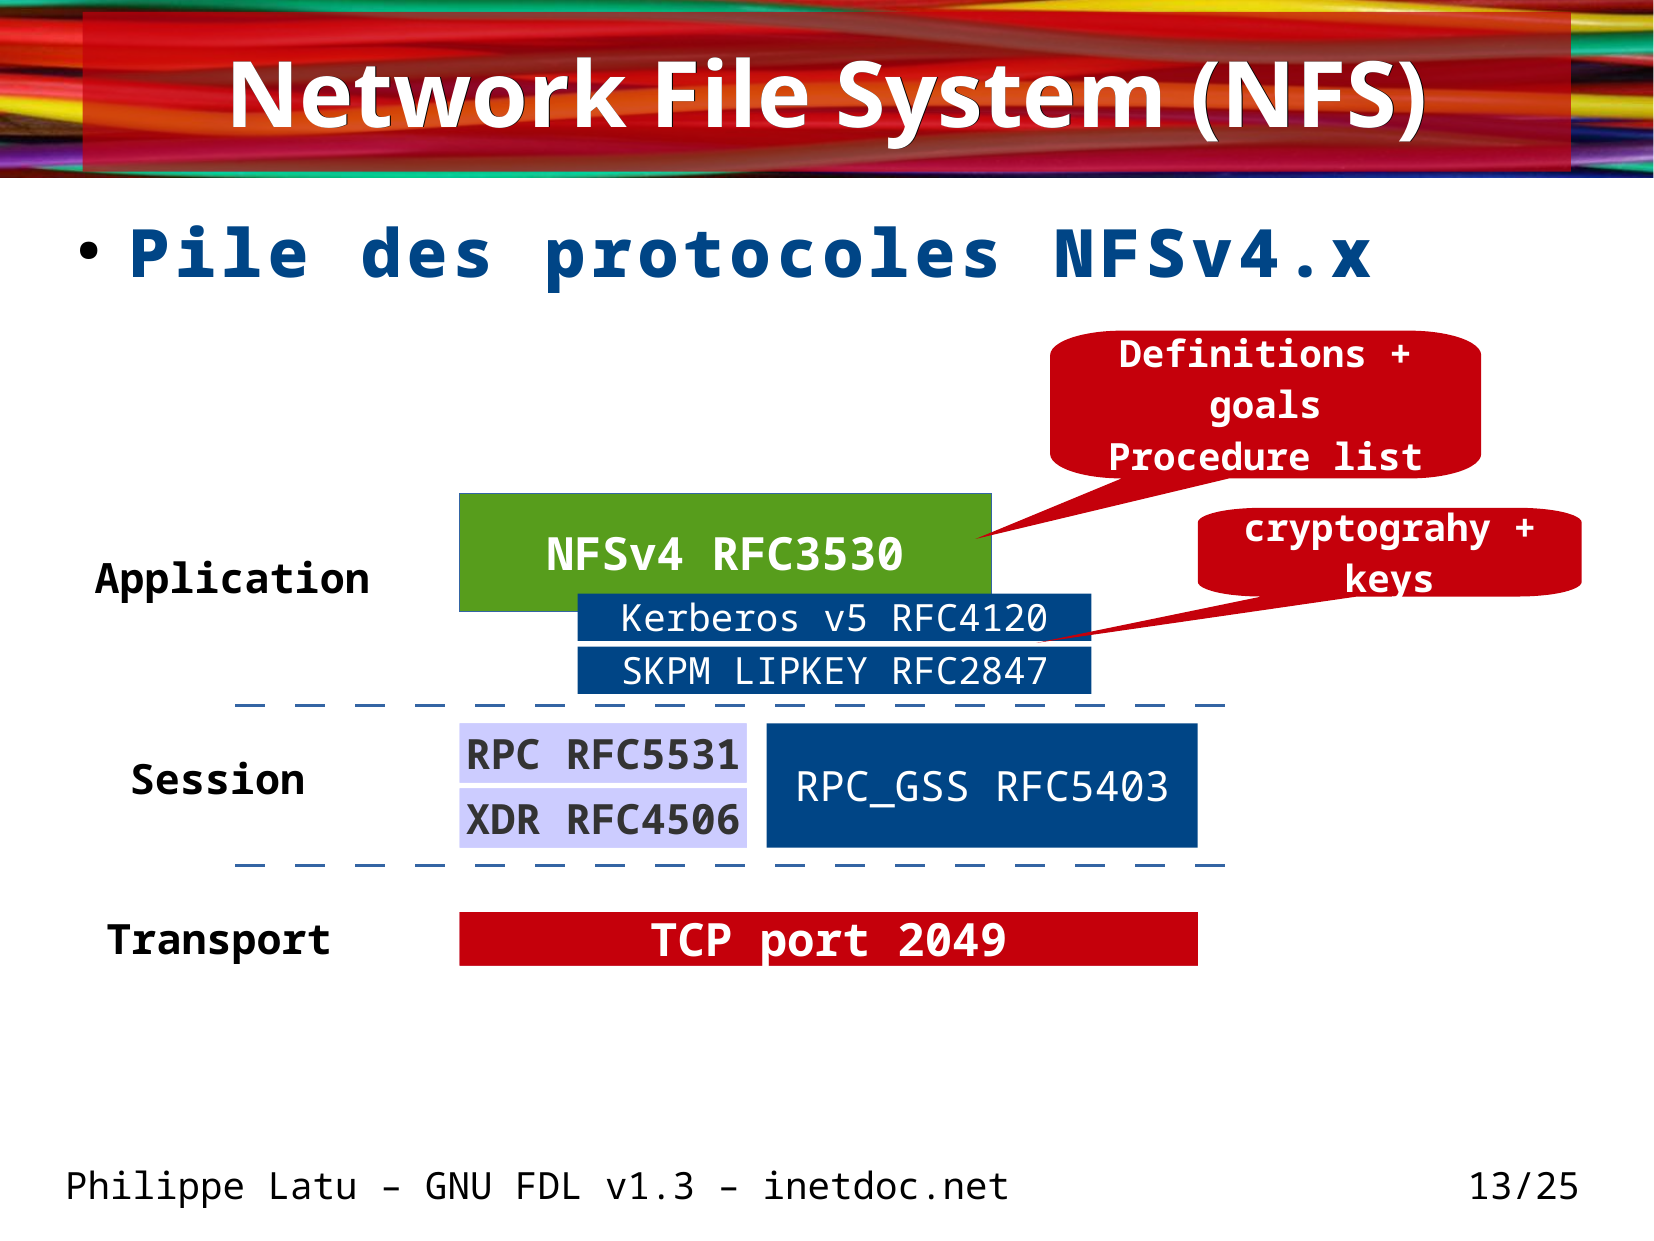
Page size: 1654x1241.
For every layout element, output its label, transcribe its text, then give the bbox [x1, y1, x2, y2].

text_box Philippe Latu – GNU FDL v1.3 – inetdoc.net <numéro>/25 [59, 1133, 1595, 1237]
text_box cryptograhy + keys [1571, 514, 1582, 590]
title Network File System (NFS) [82, 11, 1571, 172]
list Pile des protocoles NFSv4.x [59, 206, 1571, 1098]
picture [0, 0, 1654, 178]
